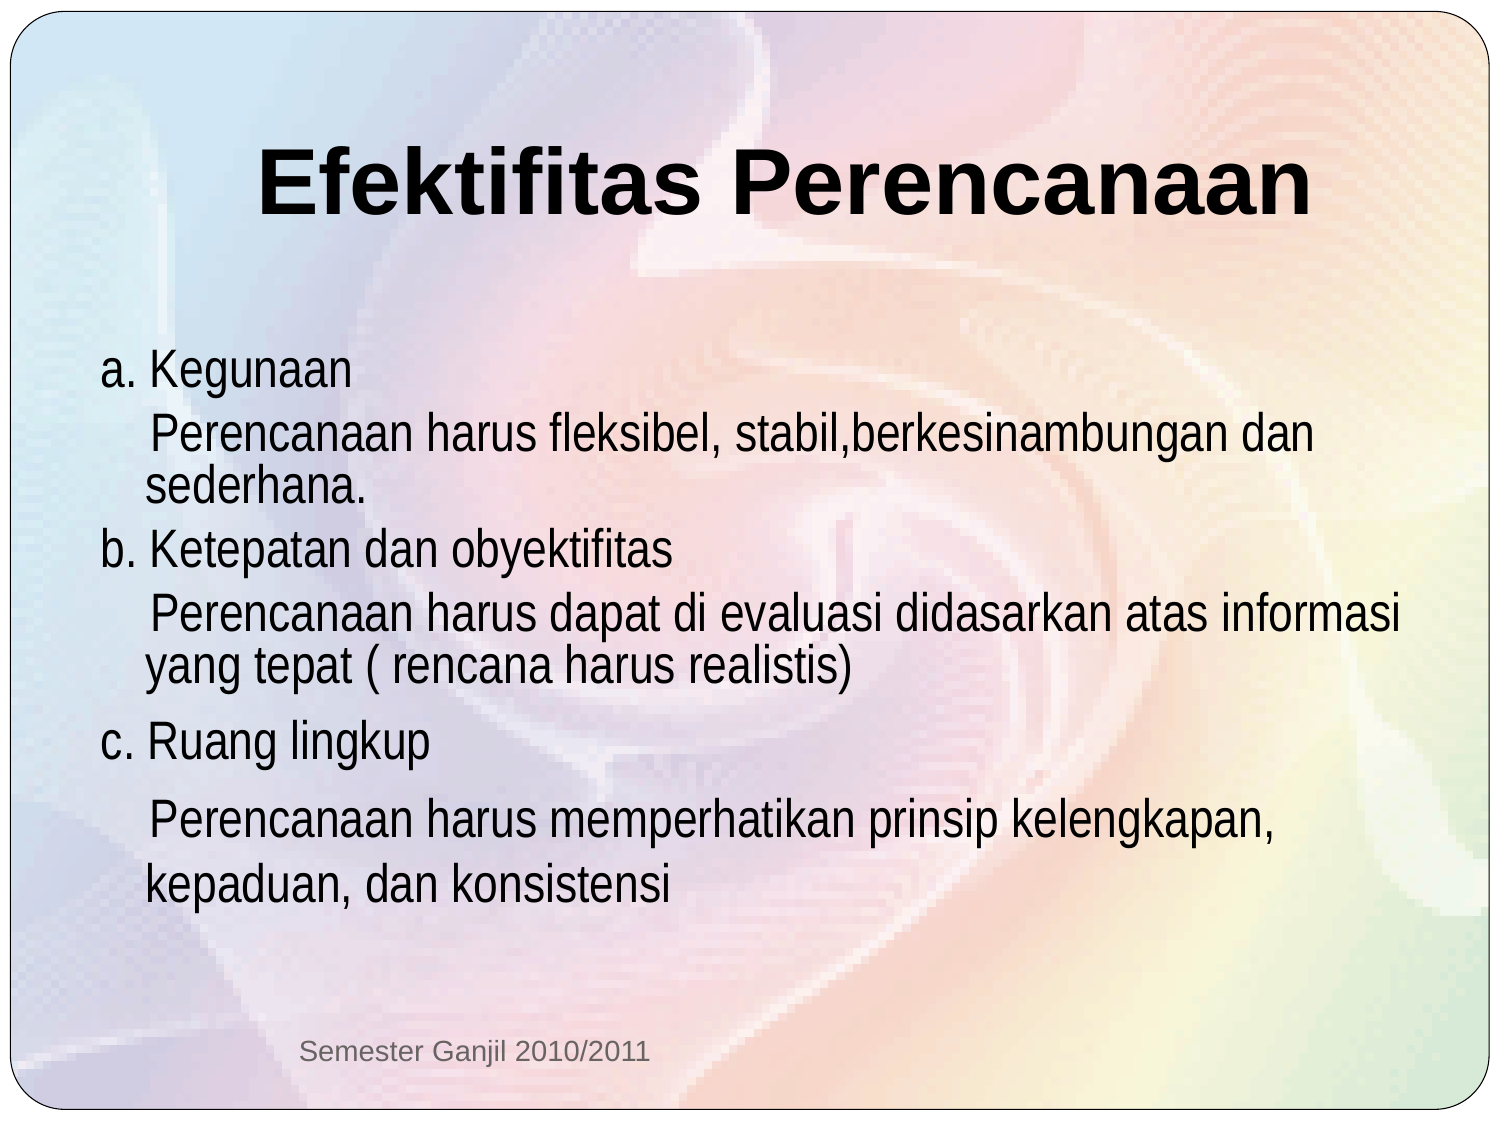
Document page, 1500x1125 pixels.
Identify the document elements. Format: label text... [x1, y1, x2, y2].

list a. Kegunaan Perencanaan harus fleksibel, stabil,berkesinambungan dan sederhana. b. Ketepatan dan obyektifitas Perencanaan harus dapat di evaluasi didasarkan atas informasi yang tepat ( rencana harus realistis) c. Ruang lingkup Perencanaan harus memperhatikan prinsip kelengkapan, kepaduan, dan konsistensi [41, 90, 1451, 1000]
text_box Semester Ganjil 2010/2011 [150, 1012, 801, 1088]
text_box Efektifitas Perencanaan [159, 113, 1412, 243]
